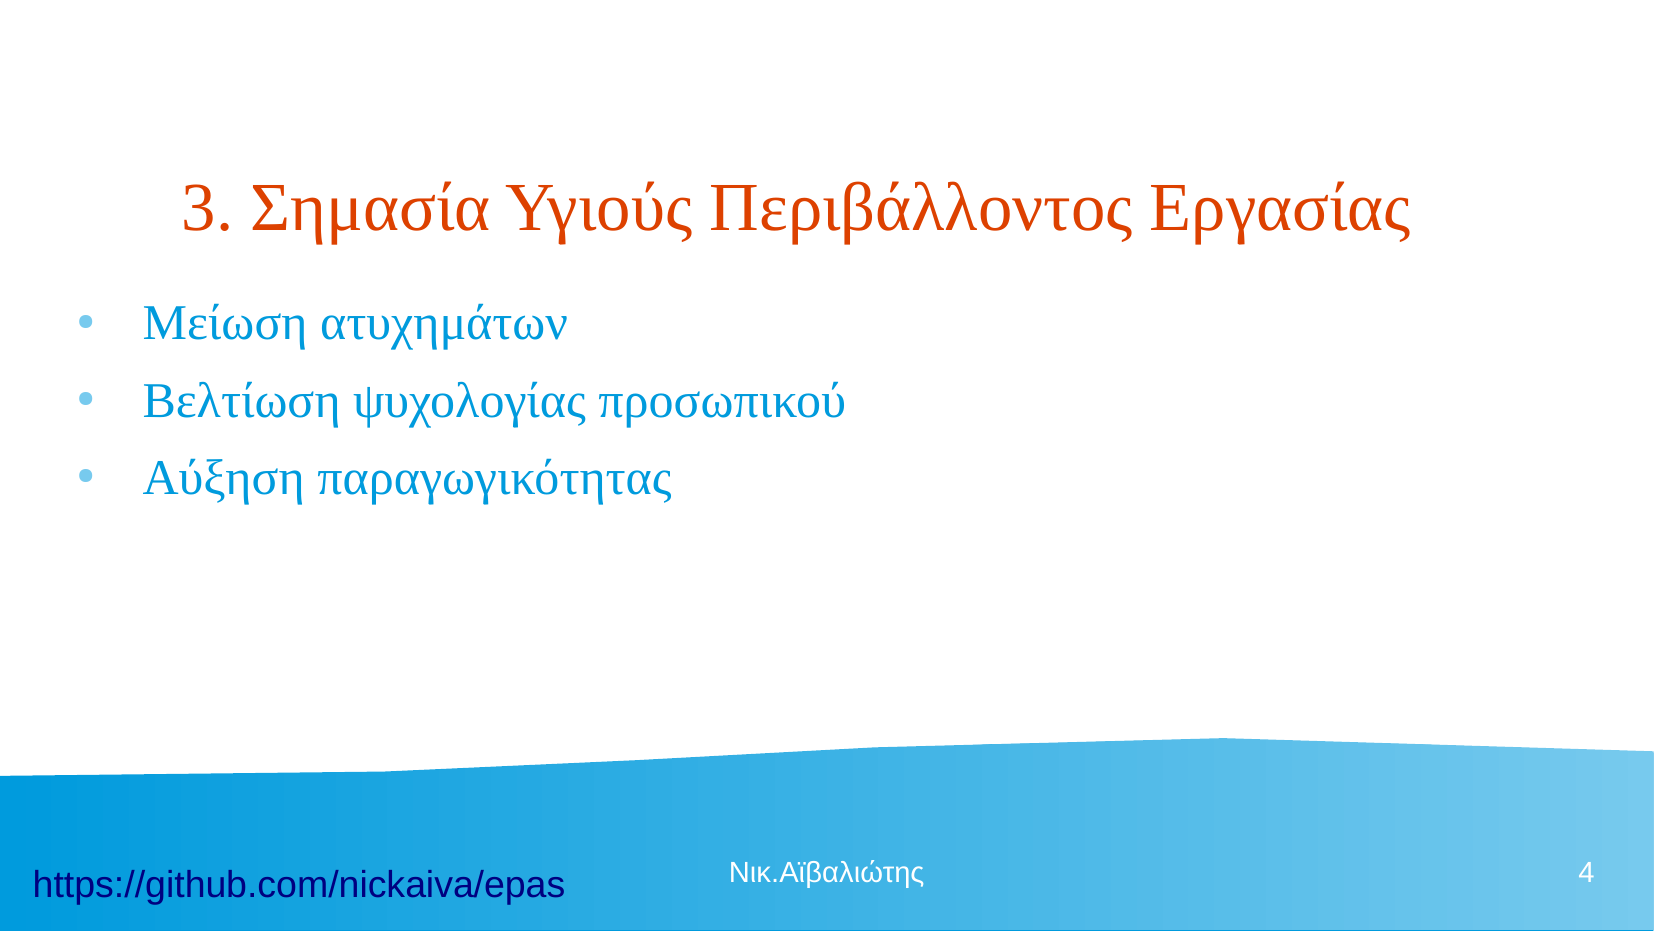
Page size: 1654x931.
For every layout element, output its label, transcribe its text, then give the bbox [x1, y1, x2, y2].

title 3. Σημασία Υγιούς Περιβάλλοντος Εργασίας [59, 118, 1536, 295]
list Μείωση ατυχημάτων Βελτίωση ψυχολογίας προσωπικού Αύξηση παραγωγικότητας [59, 295, 1595, 739]
